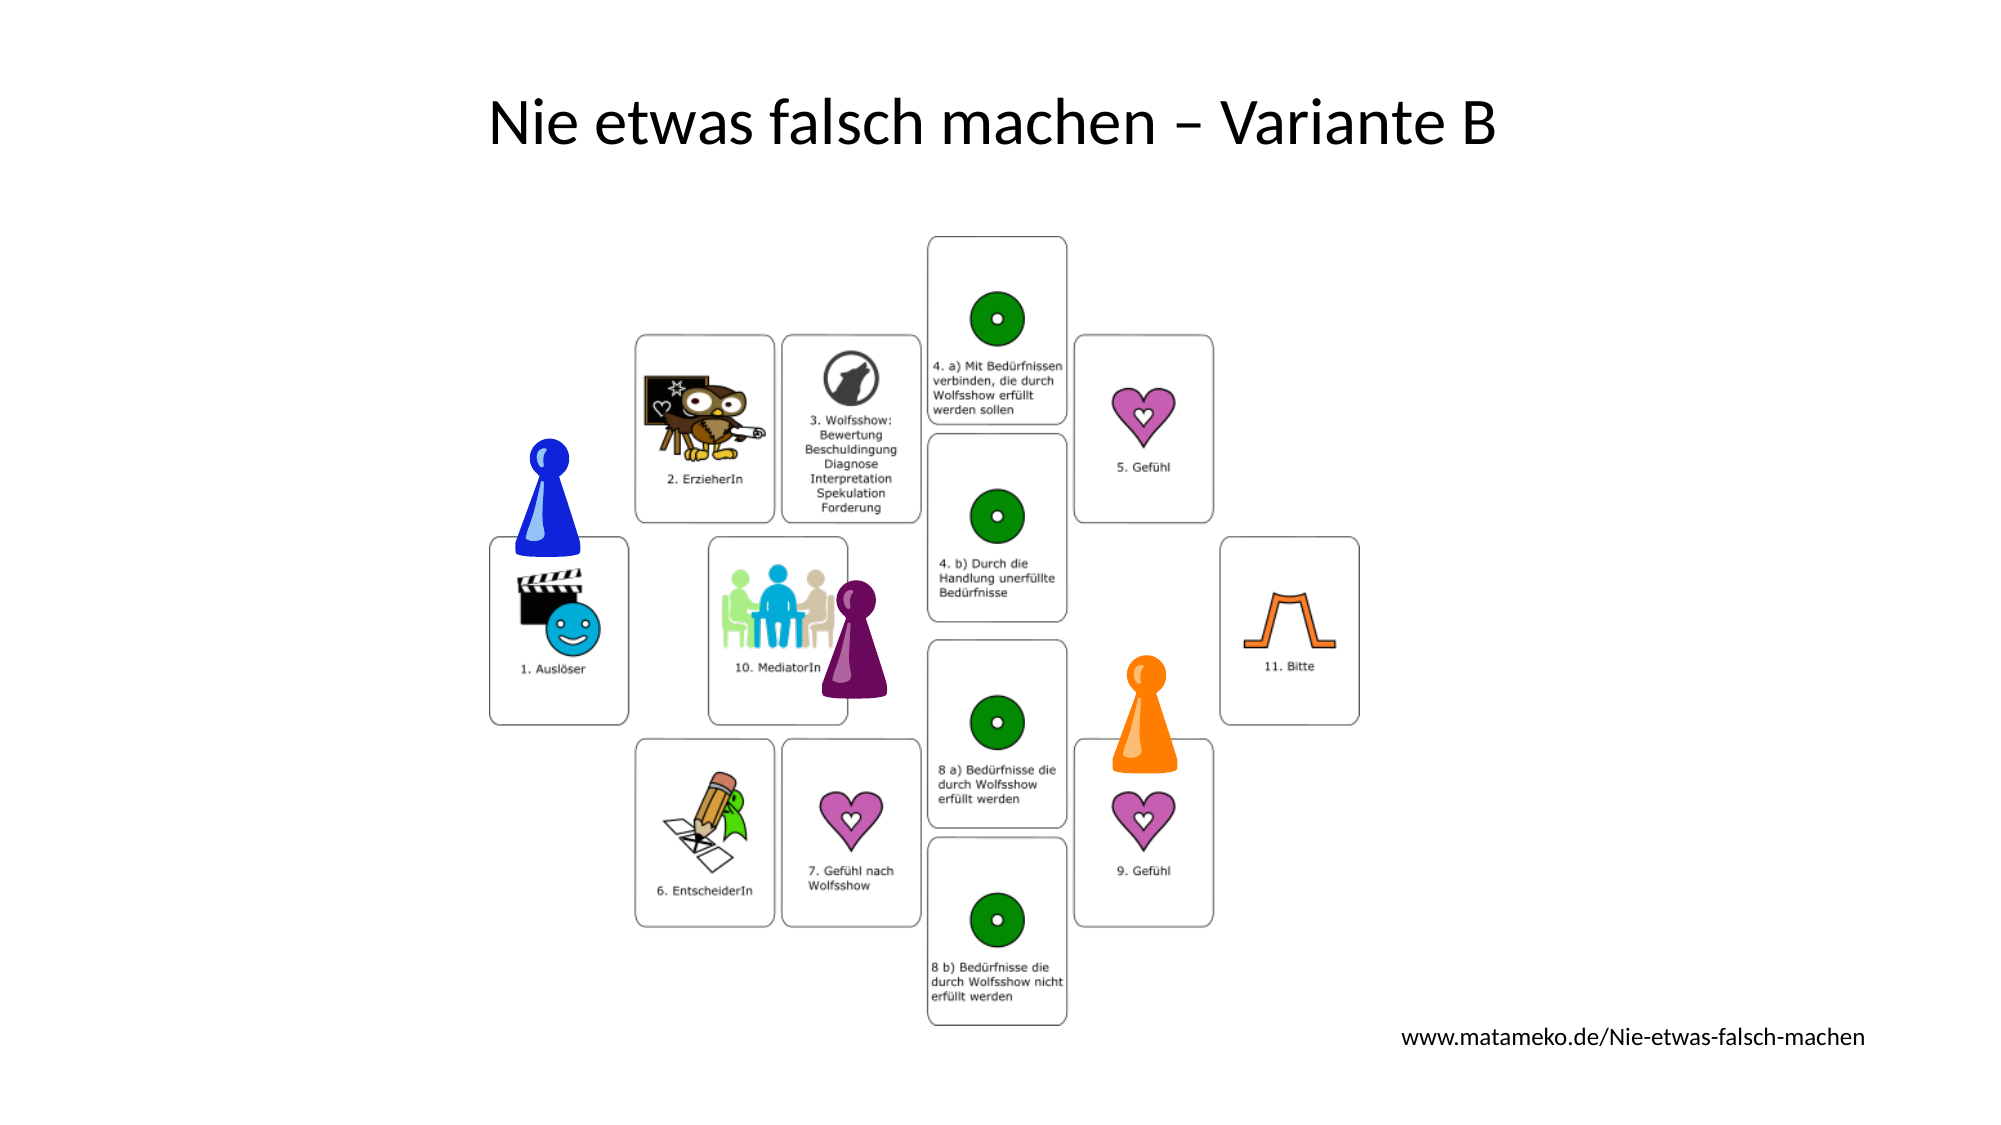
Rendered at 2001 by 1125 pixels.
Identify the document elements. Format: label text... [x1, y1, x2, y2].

text_box [515, 438, 581, 557]
text_box [1112, 655, 1178, 774]
text_box [822, 580, 888, 699]
text_box Nie etwas falsch machen – Variante B [473, 70, 1563, 167]
text_box www.matameko.de/Nie-etwas-falsch-machen [1386, 1013, 1882, 1058]
picture [489, 236, 1360, 1026]
